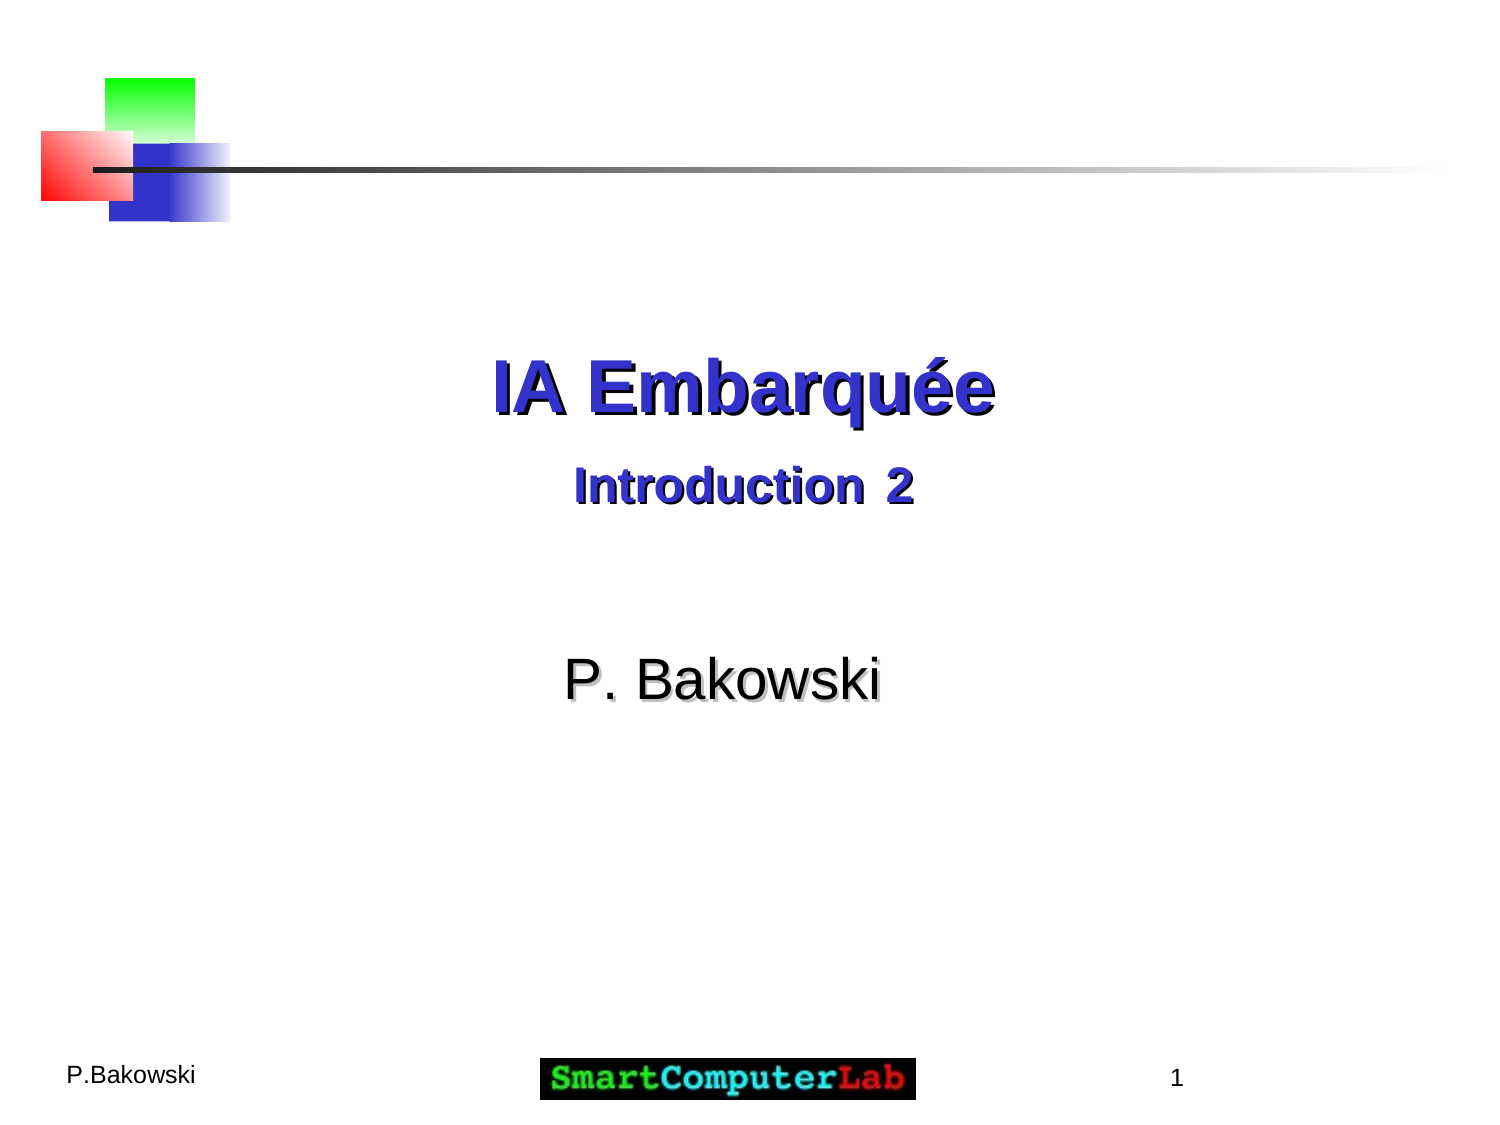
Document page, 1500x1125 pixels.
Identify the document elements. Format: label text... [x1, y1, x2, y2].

picture [540, 1058, 916, 1100]
title IA Embarquée Introduction 2 [45, 329, 1442, 526]
text_box P. Bakowski [549, 633, 951, 719]
